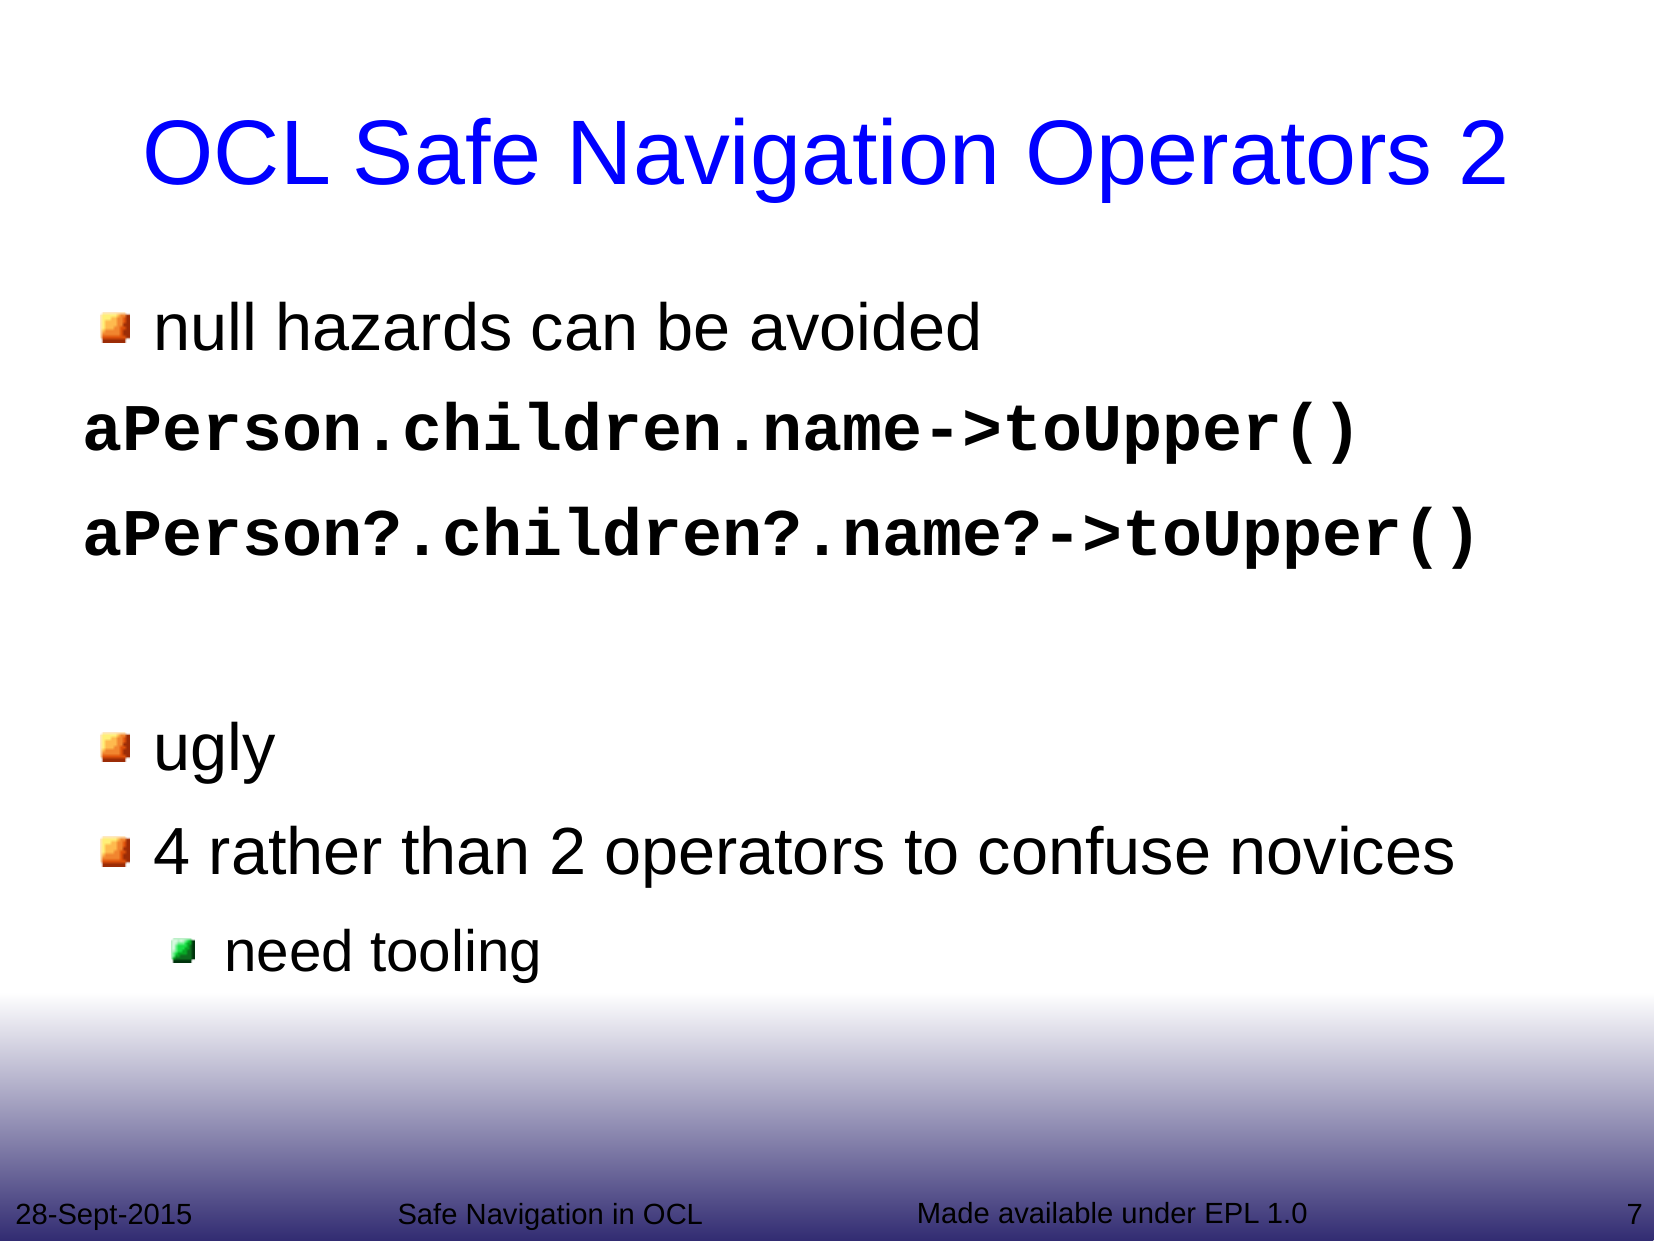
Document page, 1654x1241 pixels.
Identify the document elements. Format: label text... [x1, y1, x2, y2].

list null hazards can be avoided aPerson.children.name->toUpper() aPerson?.children?.name?->toUpper() ugly 4 rather than 2 operators to confuse novices need tooling [82, 290, 1571, 1109]
title OCL Safe Navigation Operators 2 [82, 49, 1571, 257]
